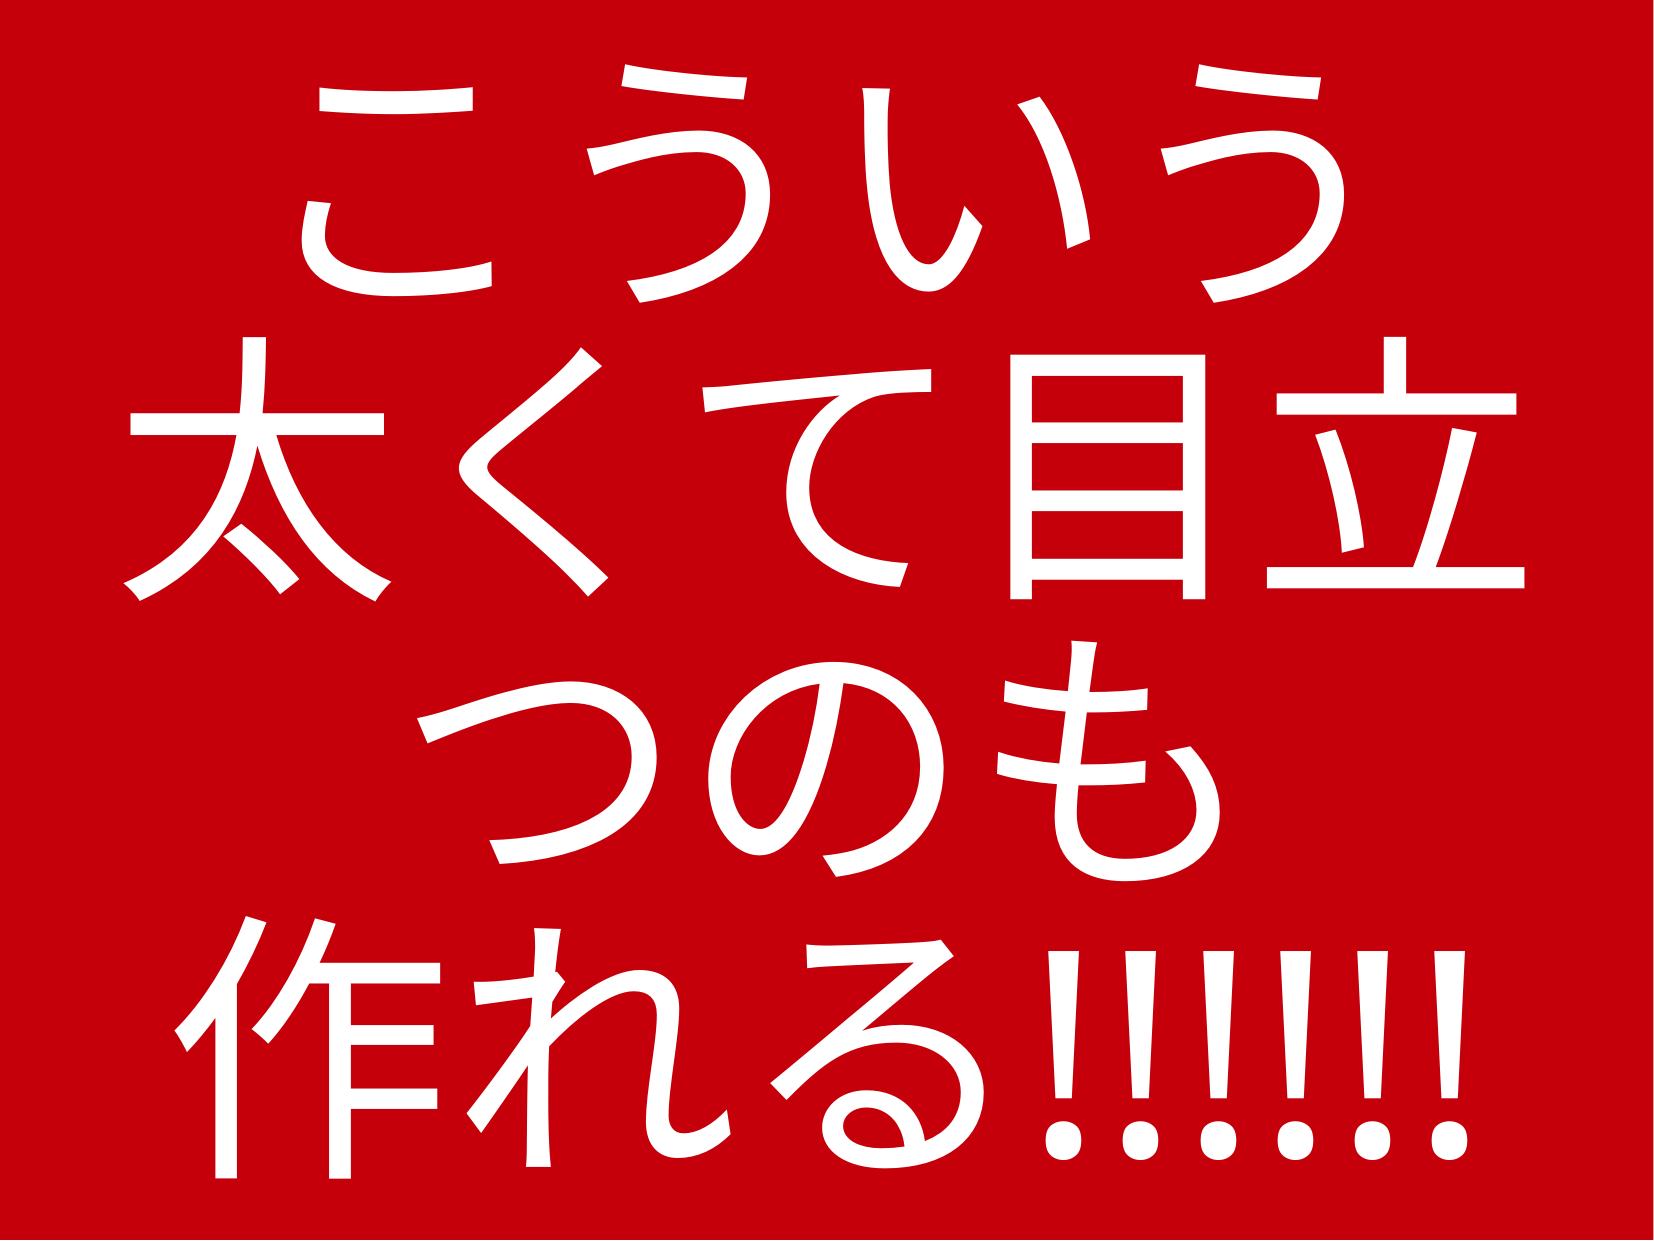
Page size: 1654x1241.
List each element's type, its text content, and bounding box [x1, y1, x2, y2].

title こういう 太くて目立つのも 作れる!!!!!! [0, 82, 1654, 1241]
